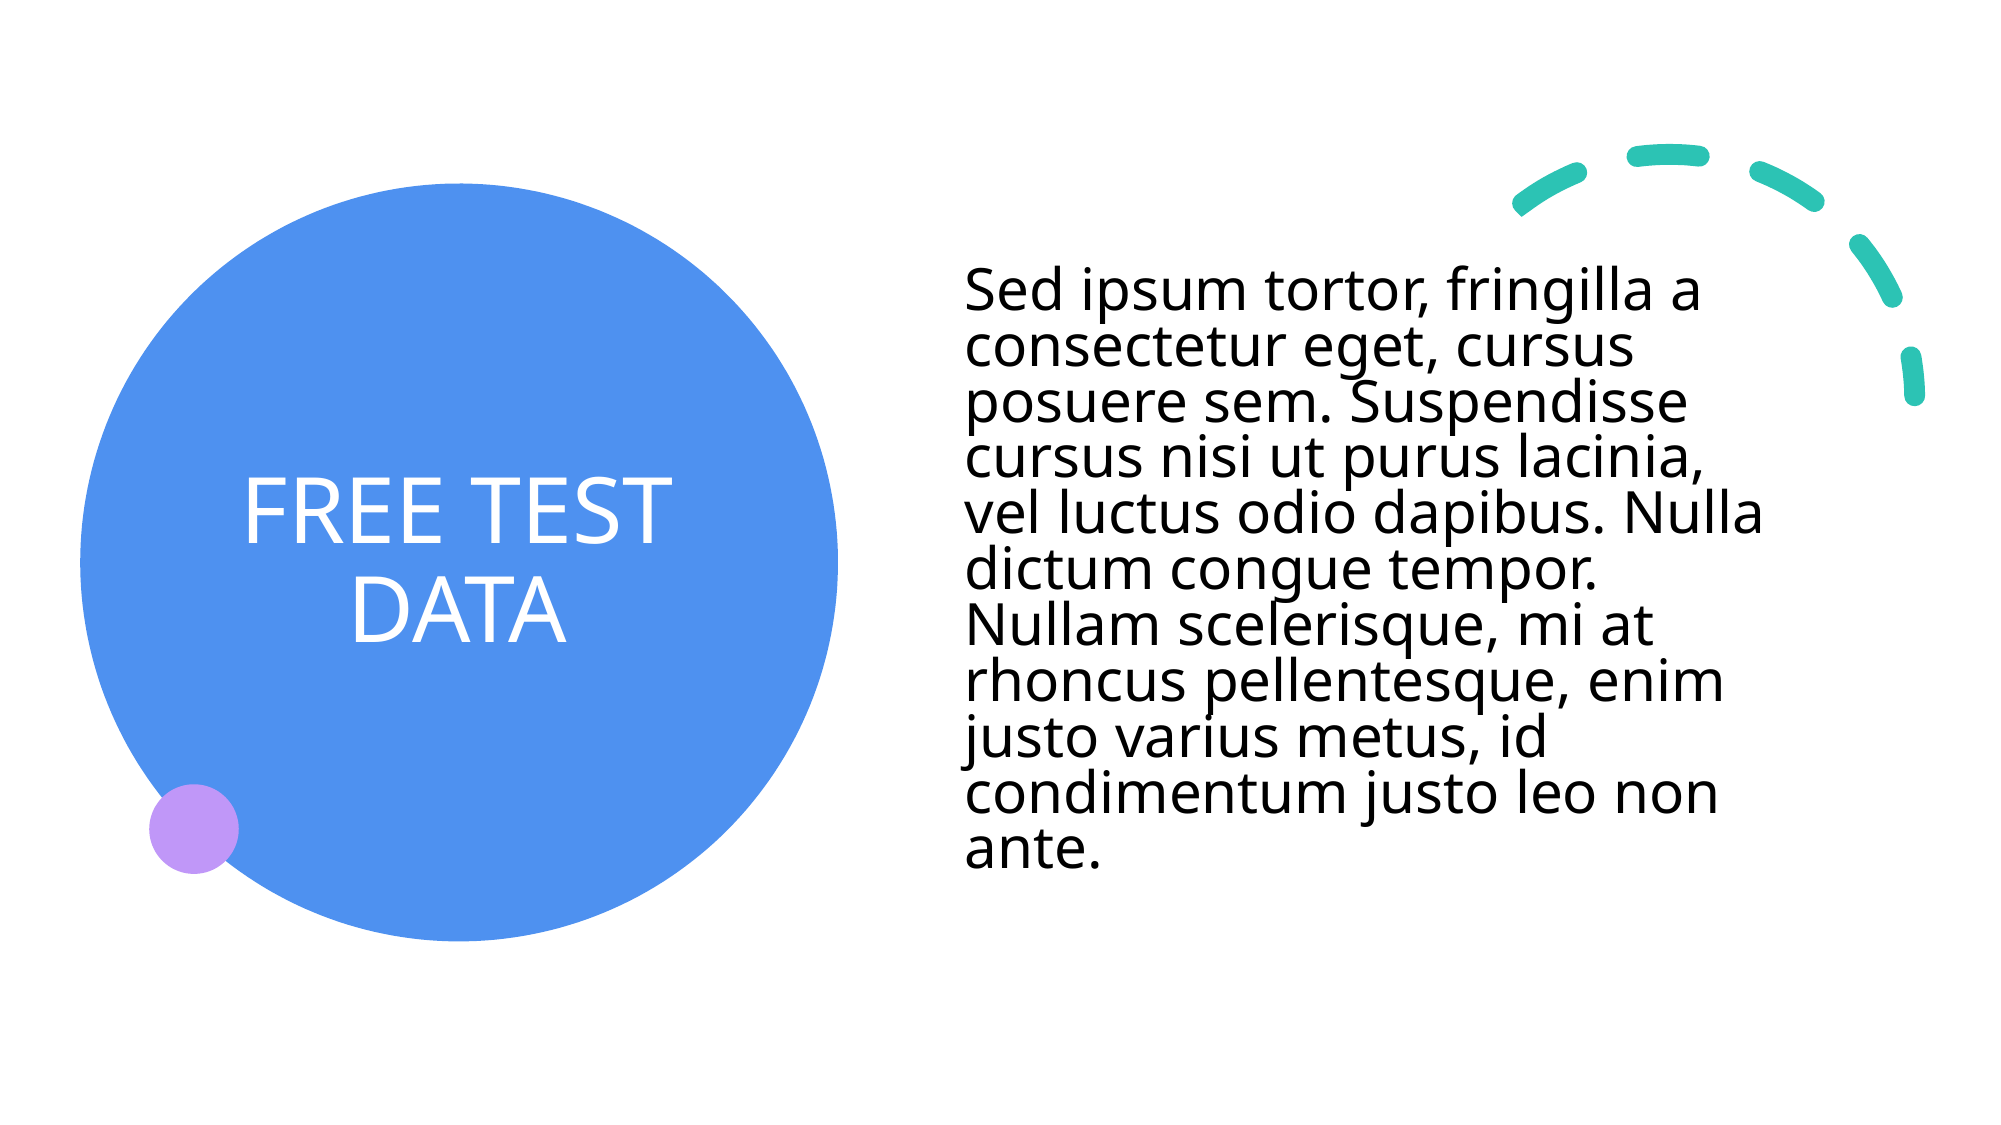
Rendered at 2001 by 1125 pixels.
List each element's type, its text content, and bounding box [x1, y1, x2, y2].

title FREE TEST DATA [191, 229, 724, 897]
list Sed ipsum tortor, fringilla a consectetur eget, cursus posuere sem. Suspendisse cursus nisi ut purus lacinia, vel luctus odio dapibus. Nulla dictum congue tempor. Nullam scelerisque, mi at rhoncus pellentesque, enim justo varius metus, id condimentum justo leo non ante. [949, 250, 1789, 896]
